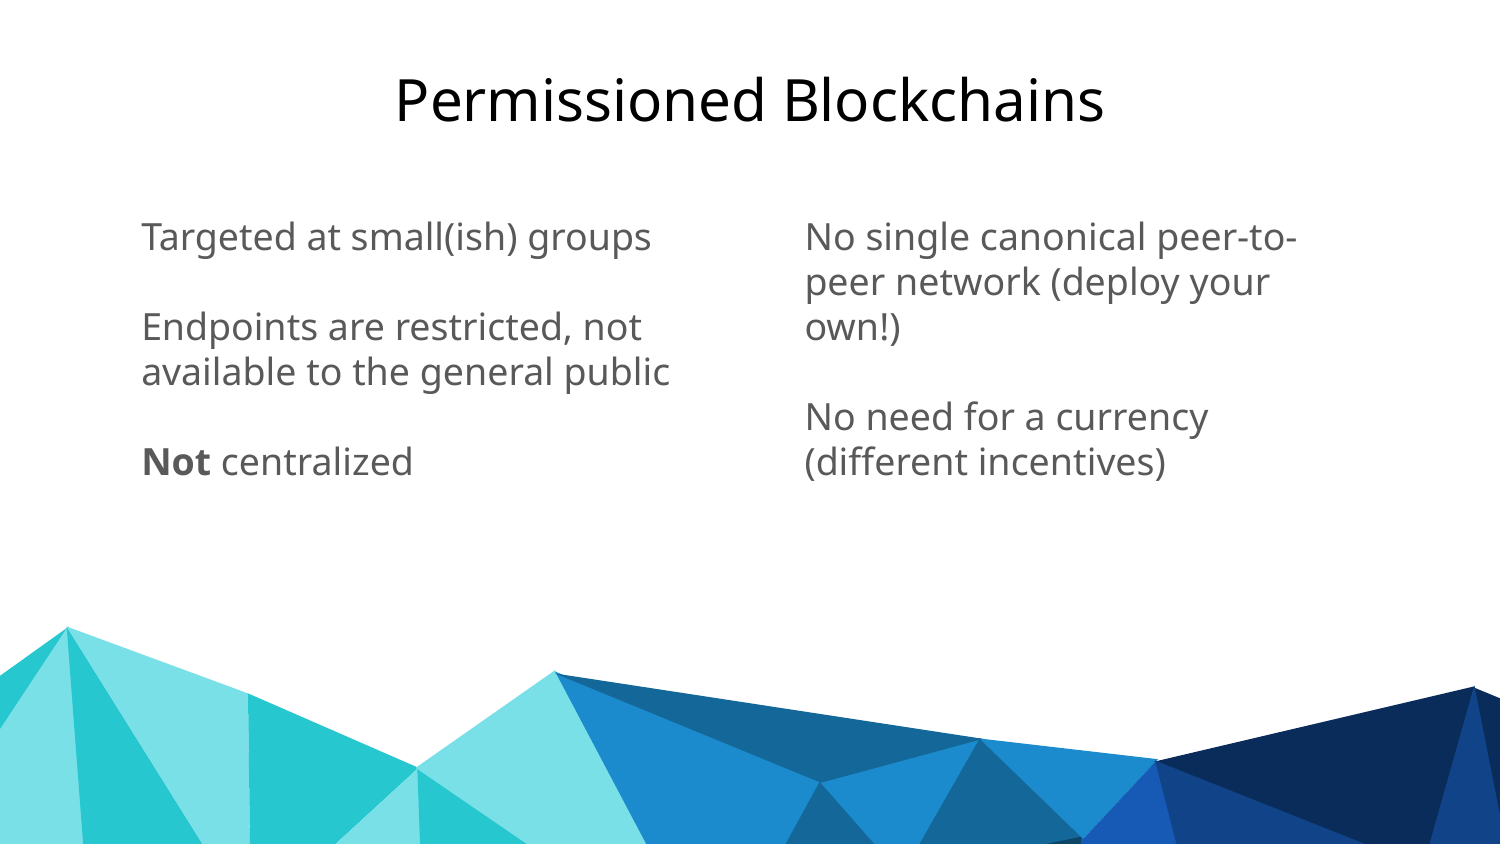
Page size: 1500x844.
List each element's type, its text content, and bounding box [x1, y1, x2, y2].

list No single canonical peer-to-peer network (deploy your own!) No need for a currency (different incentives) [789, 198, 1374, 721]
title Permissioned Blockchains [51, 47, 1449, 142]
text_box [0, 626, 1500, 844]
list Targeted at small(ish) groups Endpoints are restricted, not available to the general public Not centralized [126, 198, 711, 721]
